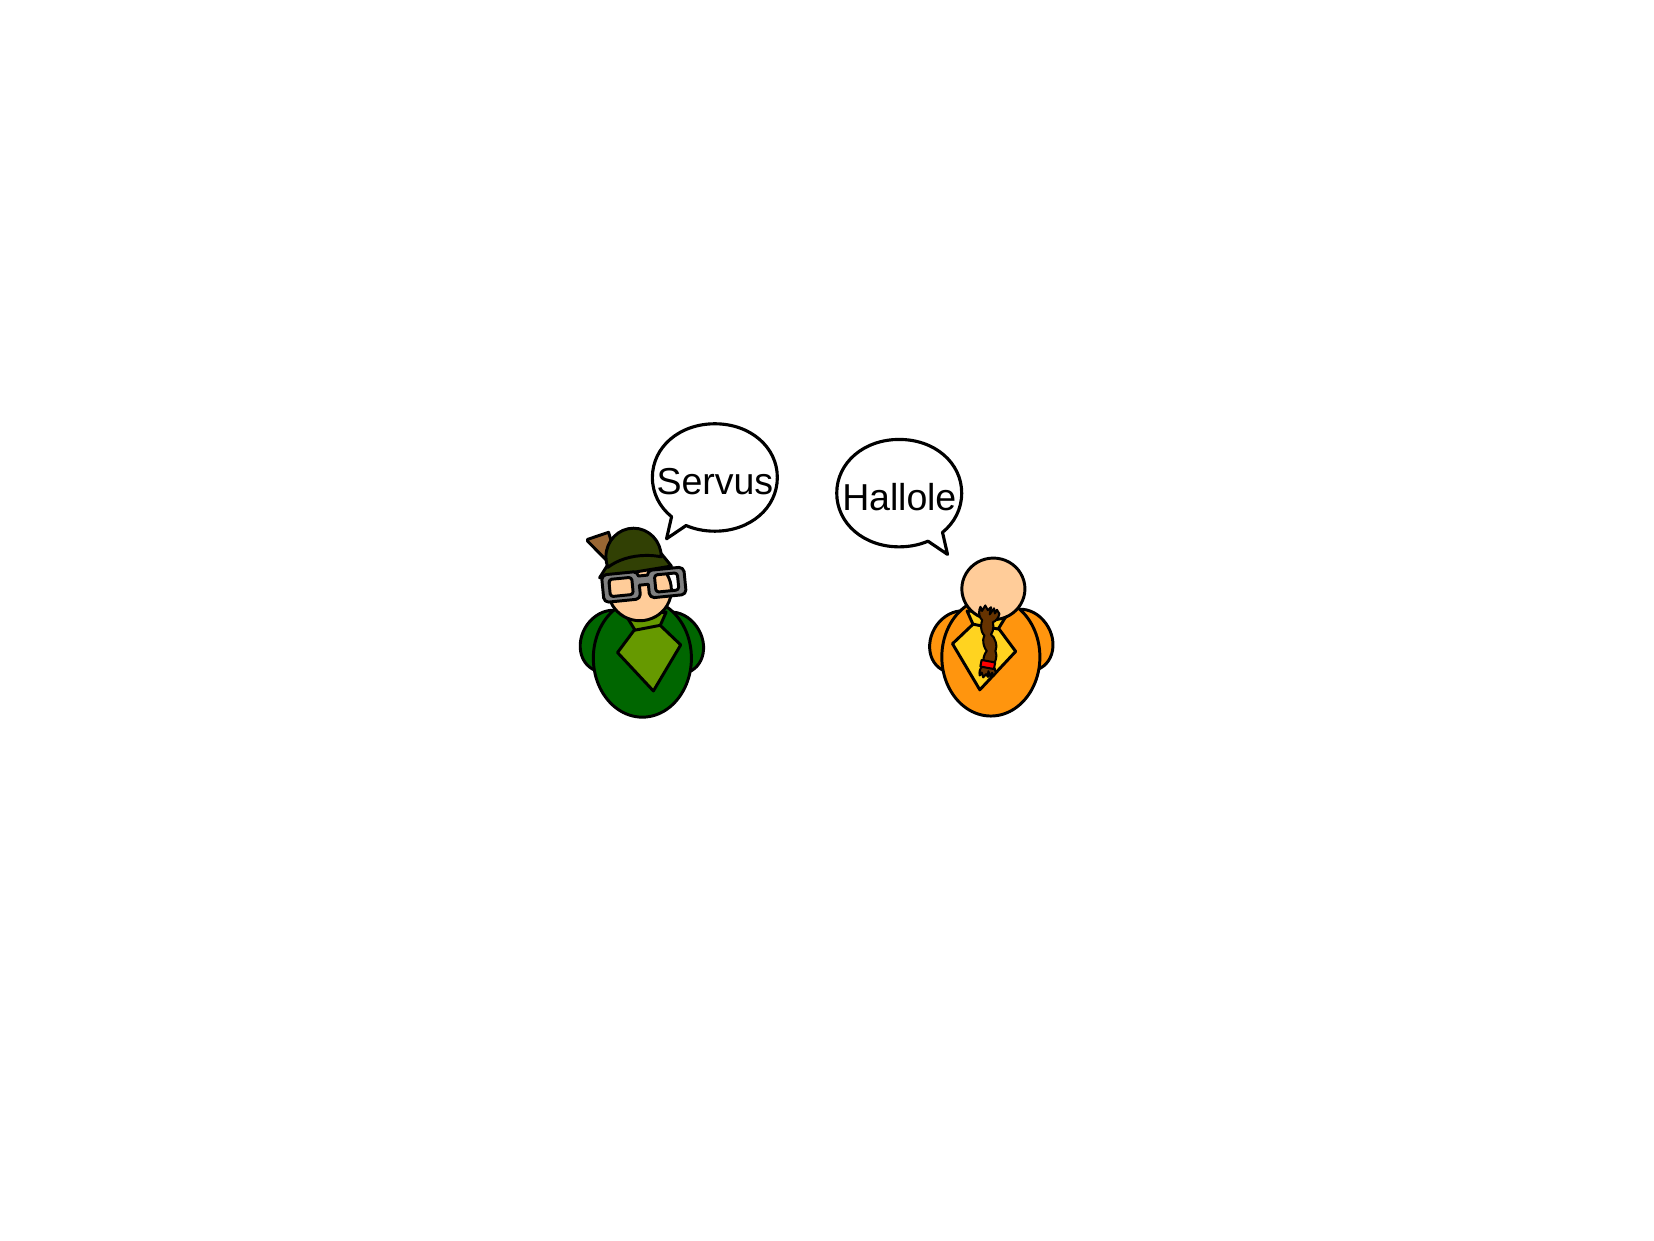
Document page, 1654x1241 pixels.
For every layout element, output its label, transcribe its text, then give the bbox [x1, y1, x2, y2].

text_box Hallole [836, 439, 962, 555]
text_box Servus [652, 423, 778, 539]
text_box [929, 558, 1054, 717]
text_box [580, 528, 704, 718]
